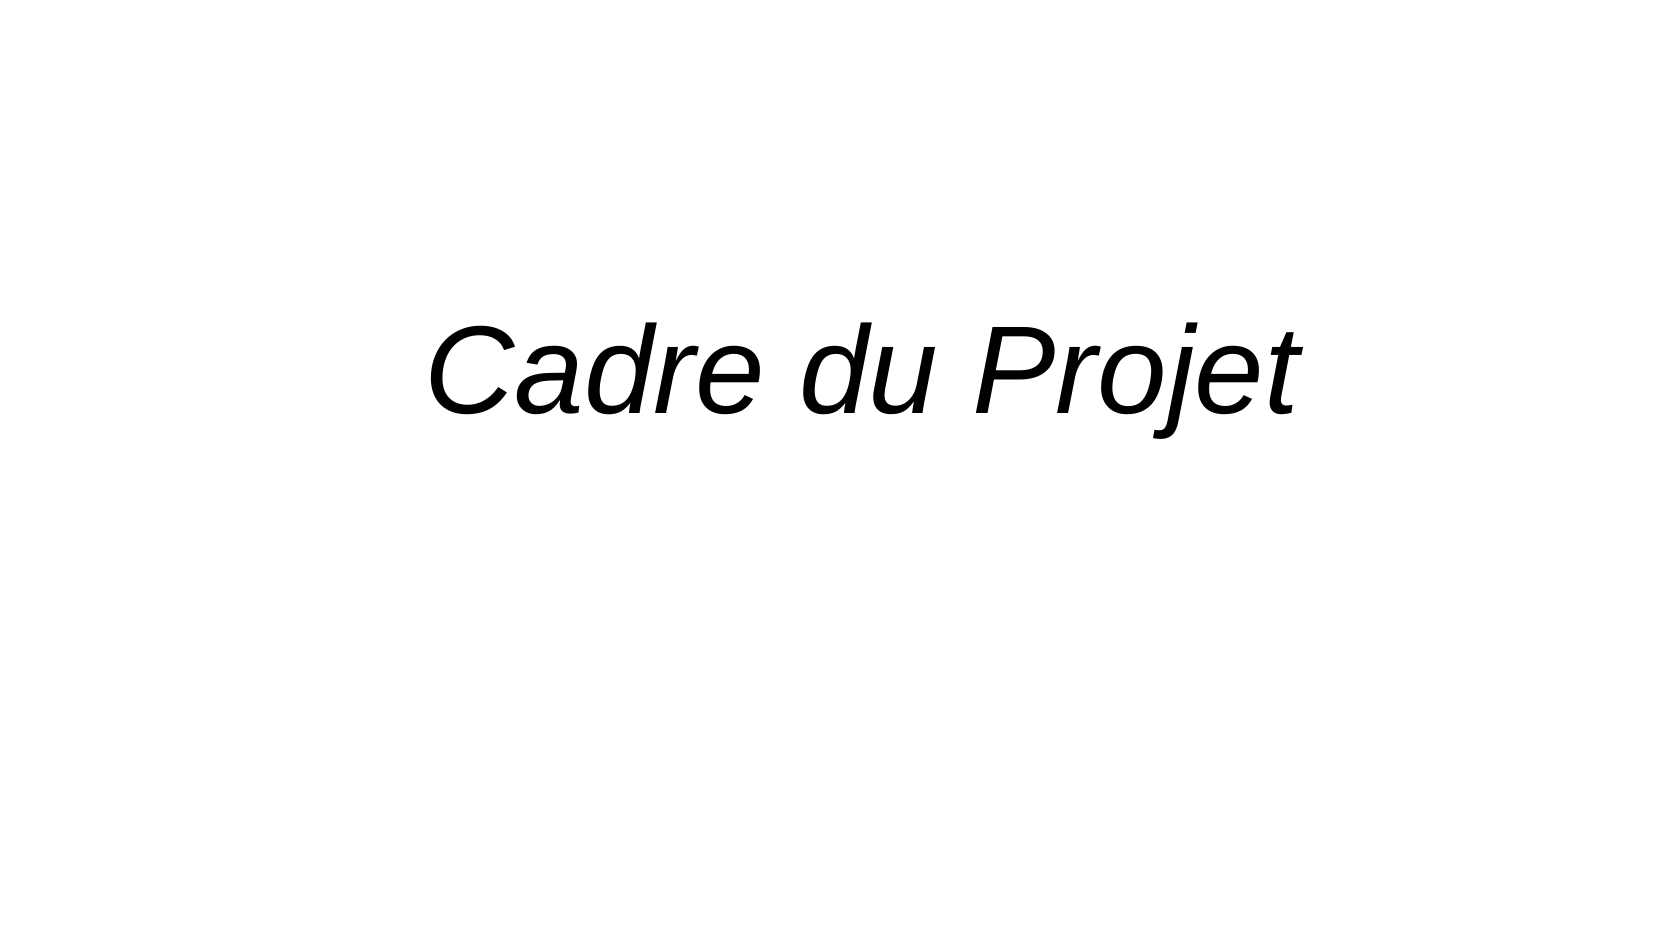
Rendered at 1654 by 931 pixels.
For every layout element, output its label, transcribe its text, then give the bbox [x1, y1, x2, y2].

list Cadre du Projet [82, 300, 1571, 488]
